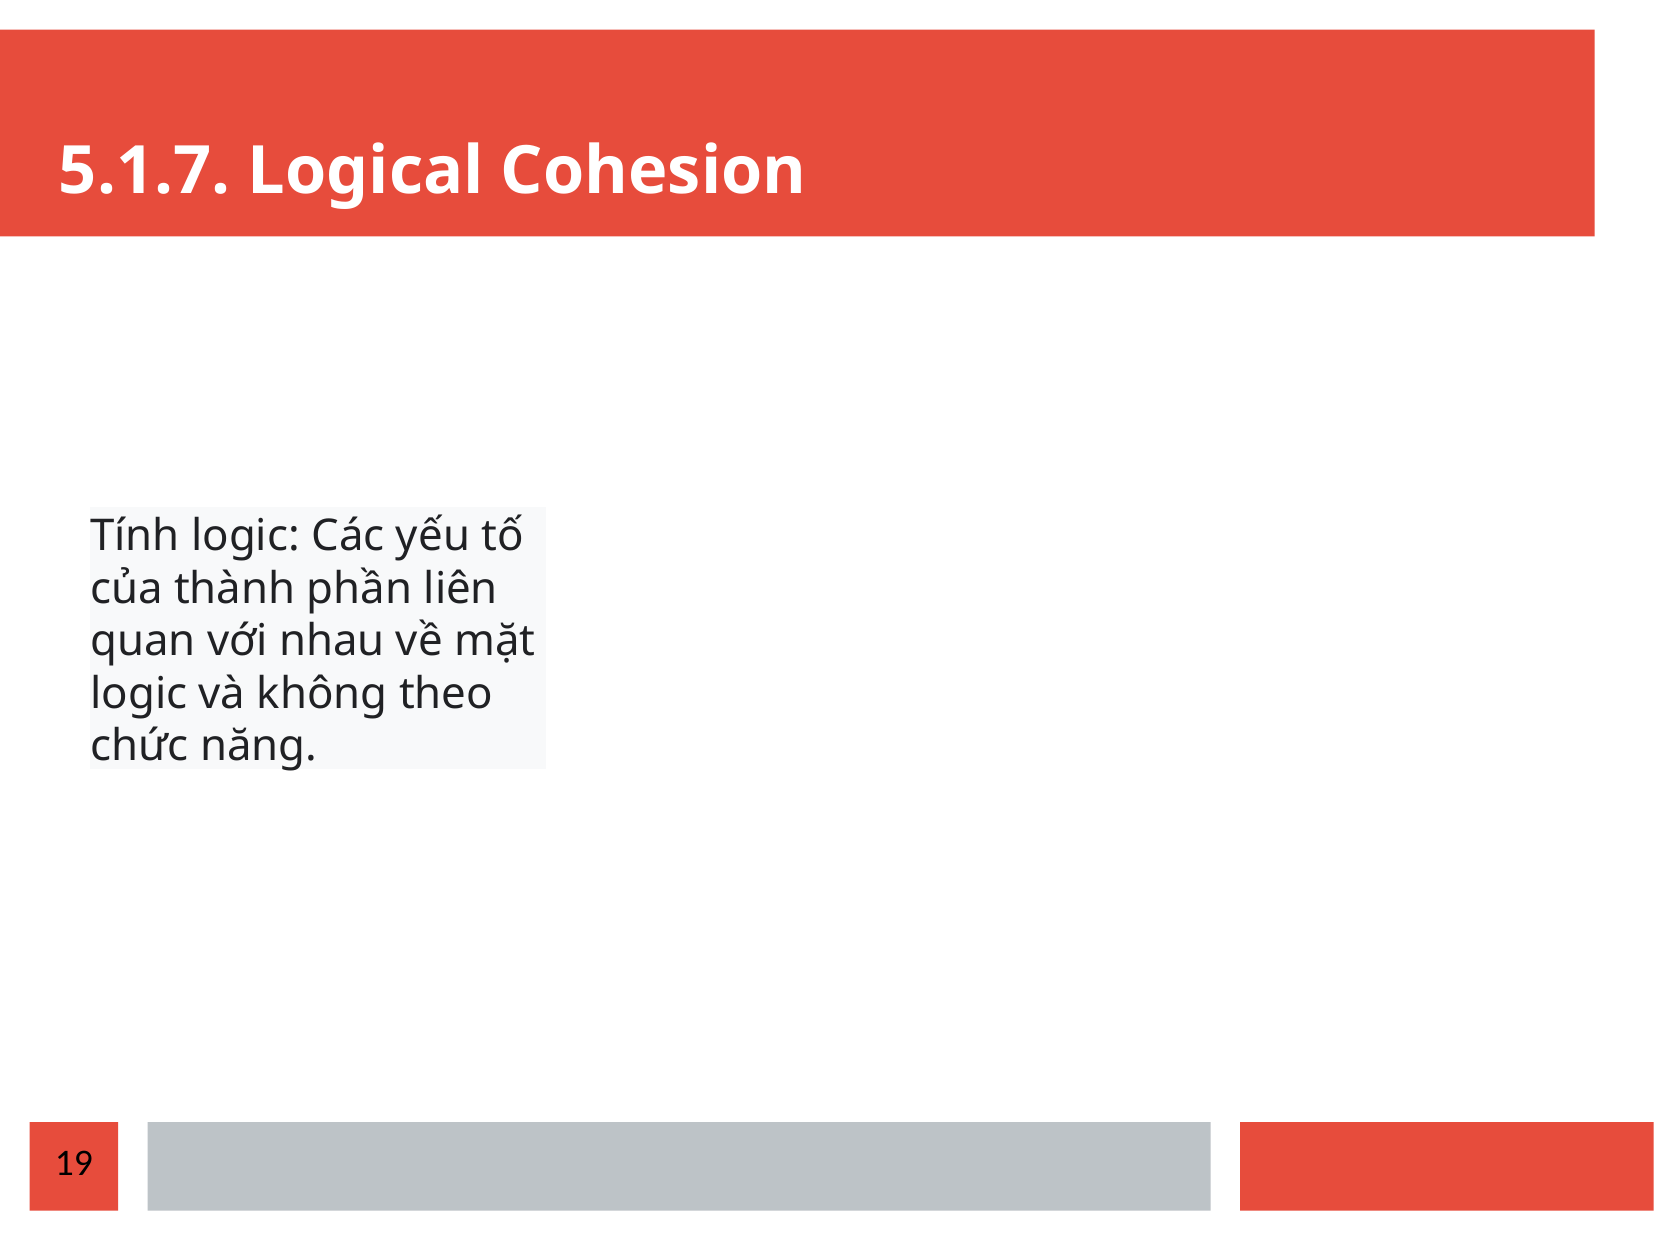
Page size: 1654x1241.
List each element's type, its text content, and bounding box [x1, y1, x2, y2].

title 5.1.7. Logical Cohesion [59, 59, 1595, 207]
text_box 14 [29, 1122, 119, 1211]
text_box Tính logic: Các yếu tố của thành phần liên quan với nhau về mặt logic và không theo chức năng. [90, 507, 546, 769]
